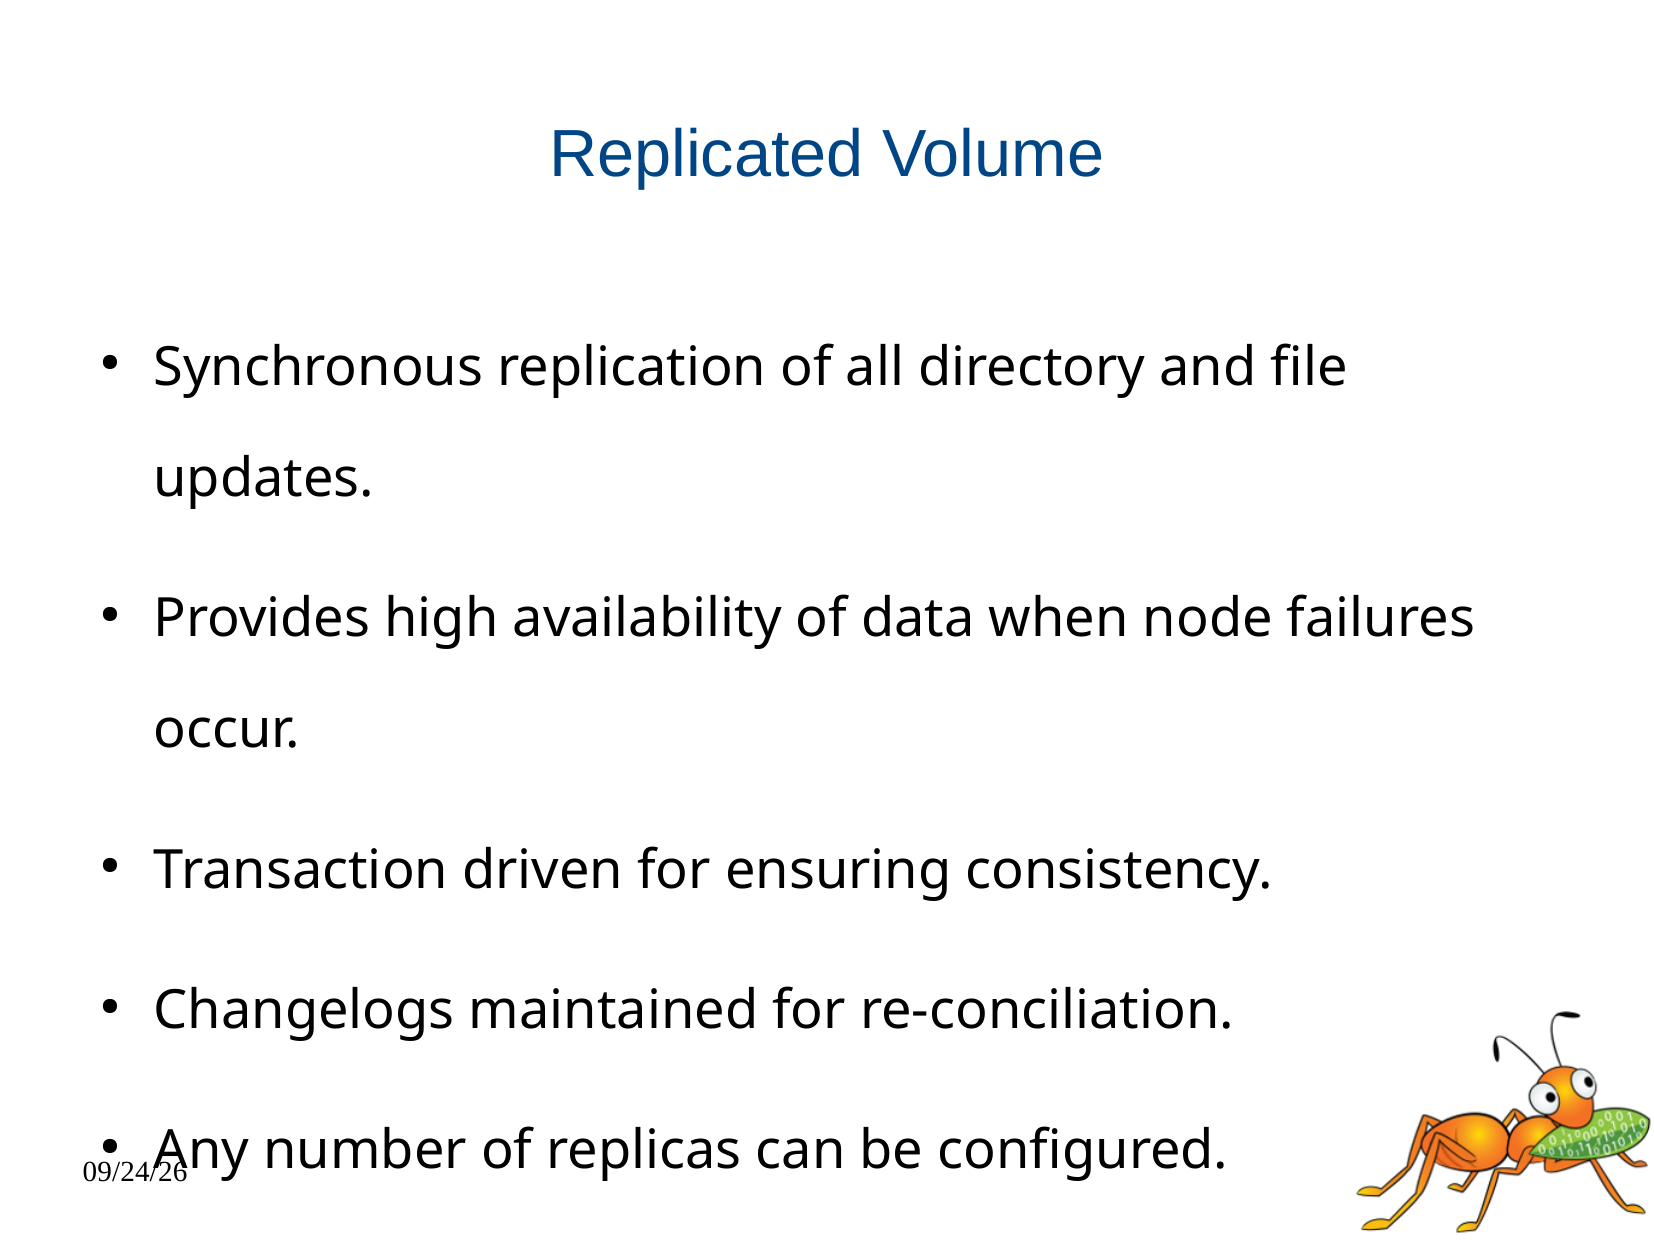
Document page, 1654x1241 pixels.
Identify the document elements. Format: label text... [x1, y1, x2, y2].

picture [1353, 1009, 1654, 1235]
list Synchronous replication of all directory and file updates. Provides high availability of data when node failures occur. Transaction driven for ensuring consistency. Changelogs maintained for re-conciliation. Any number of replicas can be configured. [82, 290, 1571, 1010]
title Replicated Volume [82, 49, 1571, 257]
